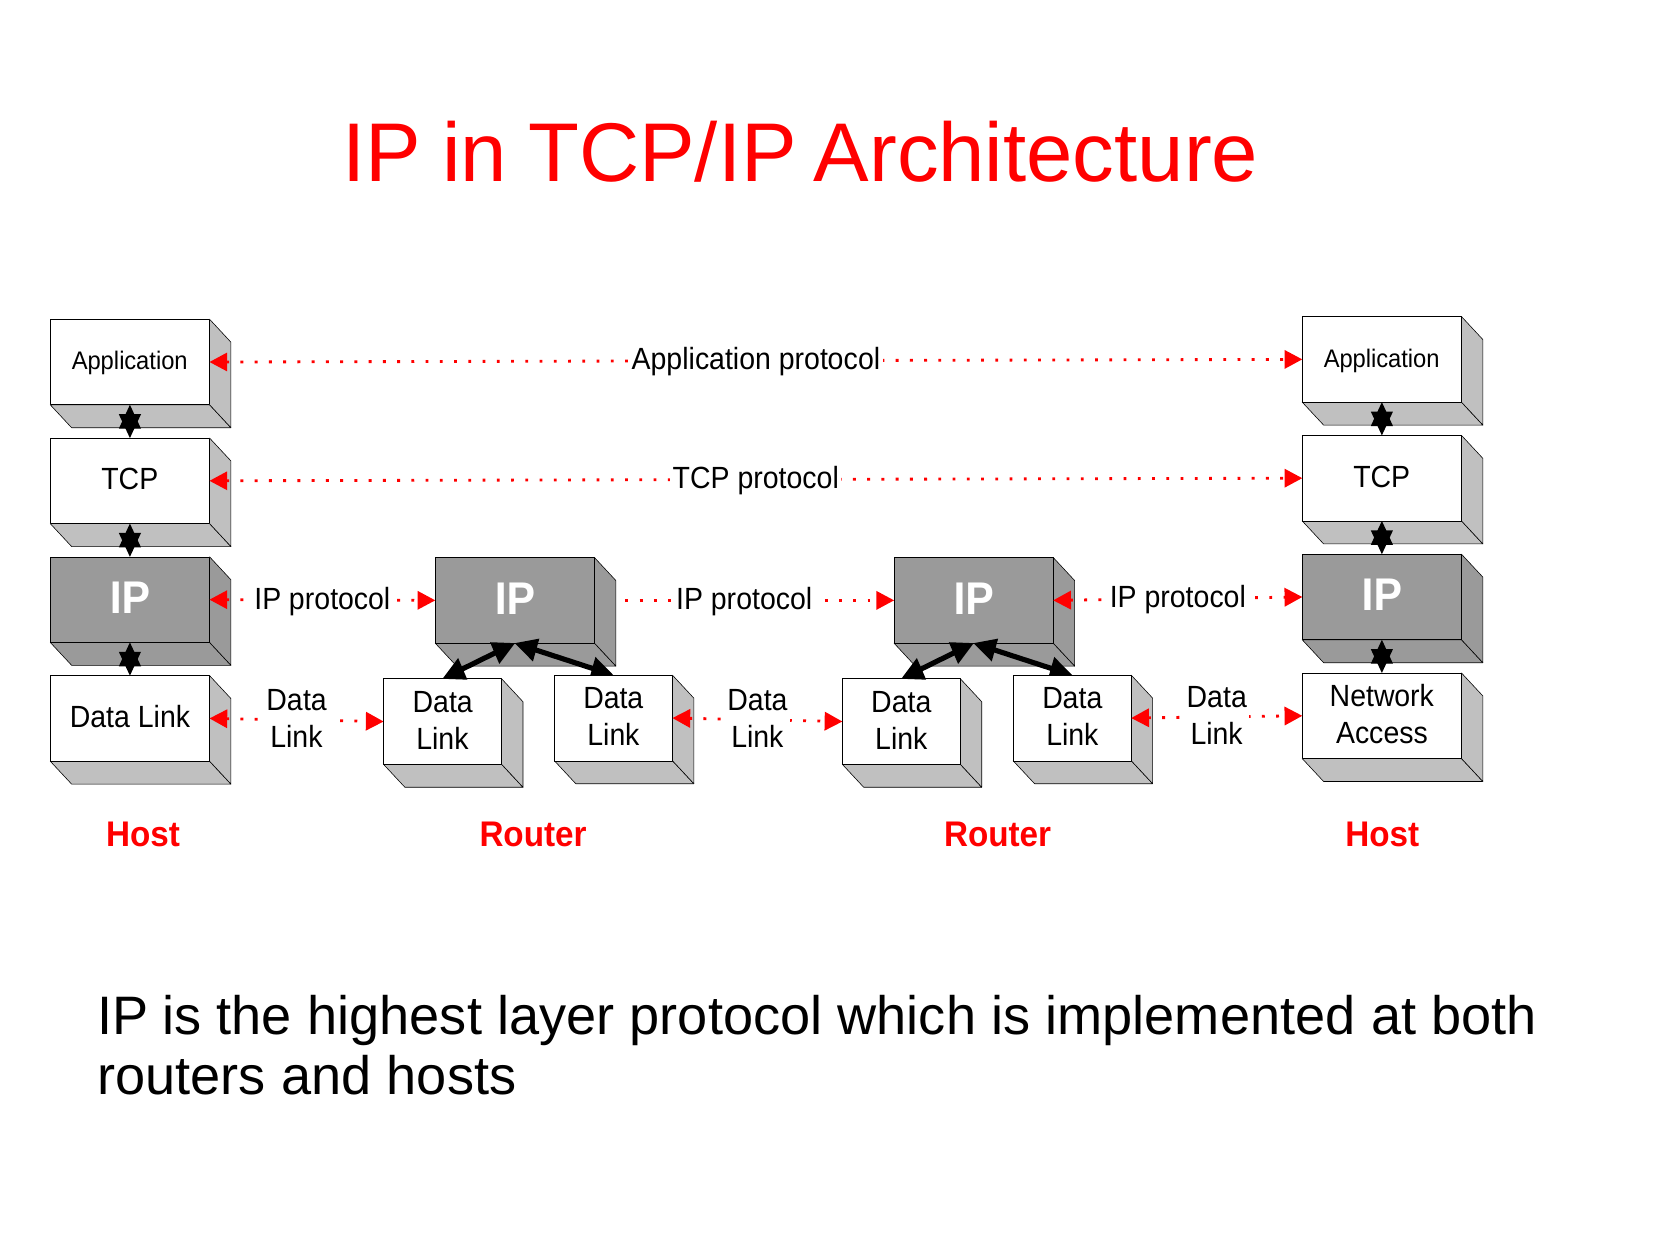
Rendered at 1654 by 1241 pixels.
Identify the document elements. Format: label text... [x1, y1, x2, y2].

text_box IP is the highest layer protocol which is implemented at both routers and hosts [97, 985, 1575, 1107]
title IP in TCP/IP Architecture [0, 49, 1654, 224]
chart [0, 224, 1654, 889]
